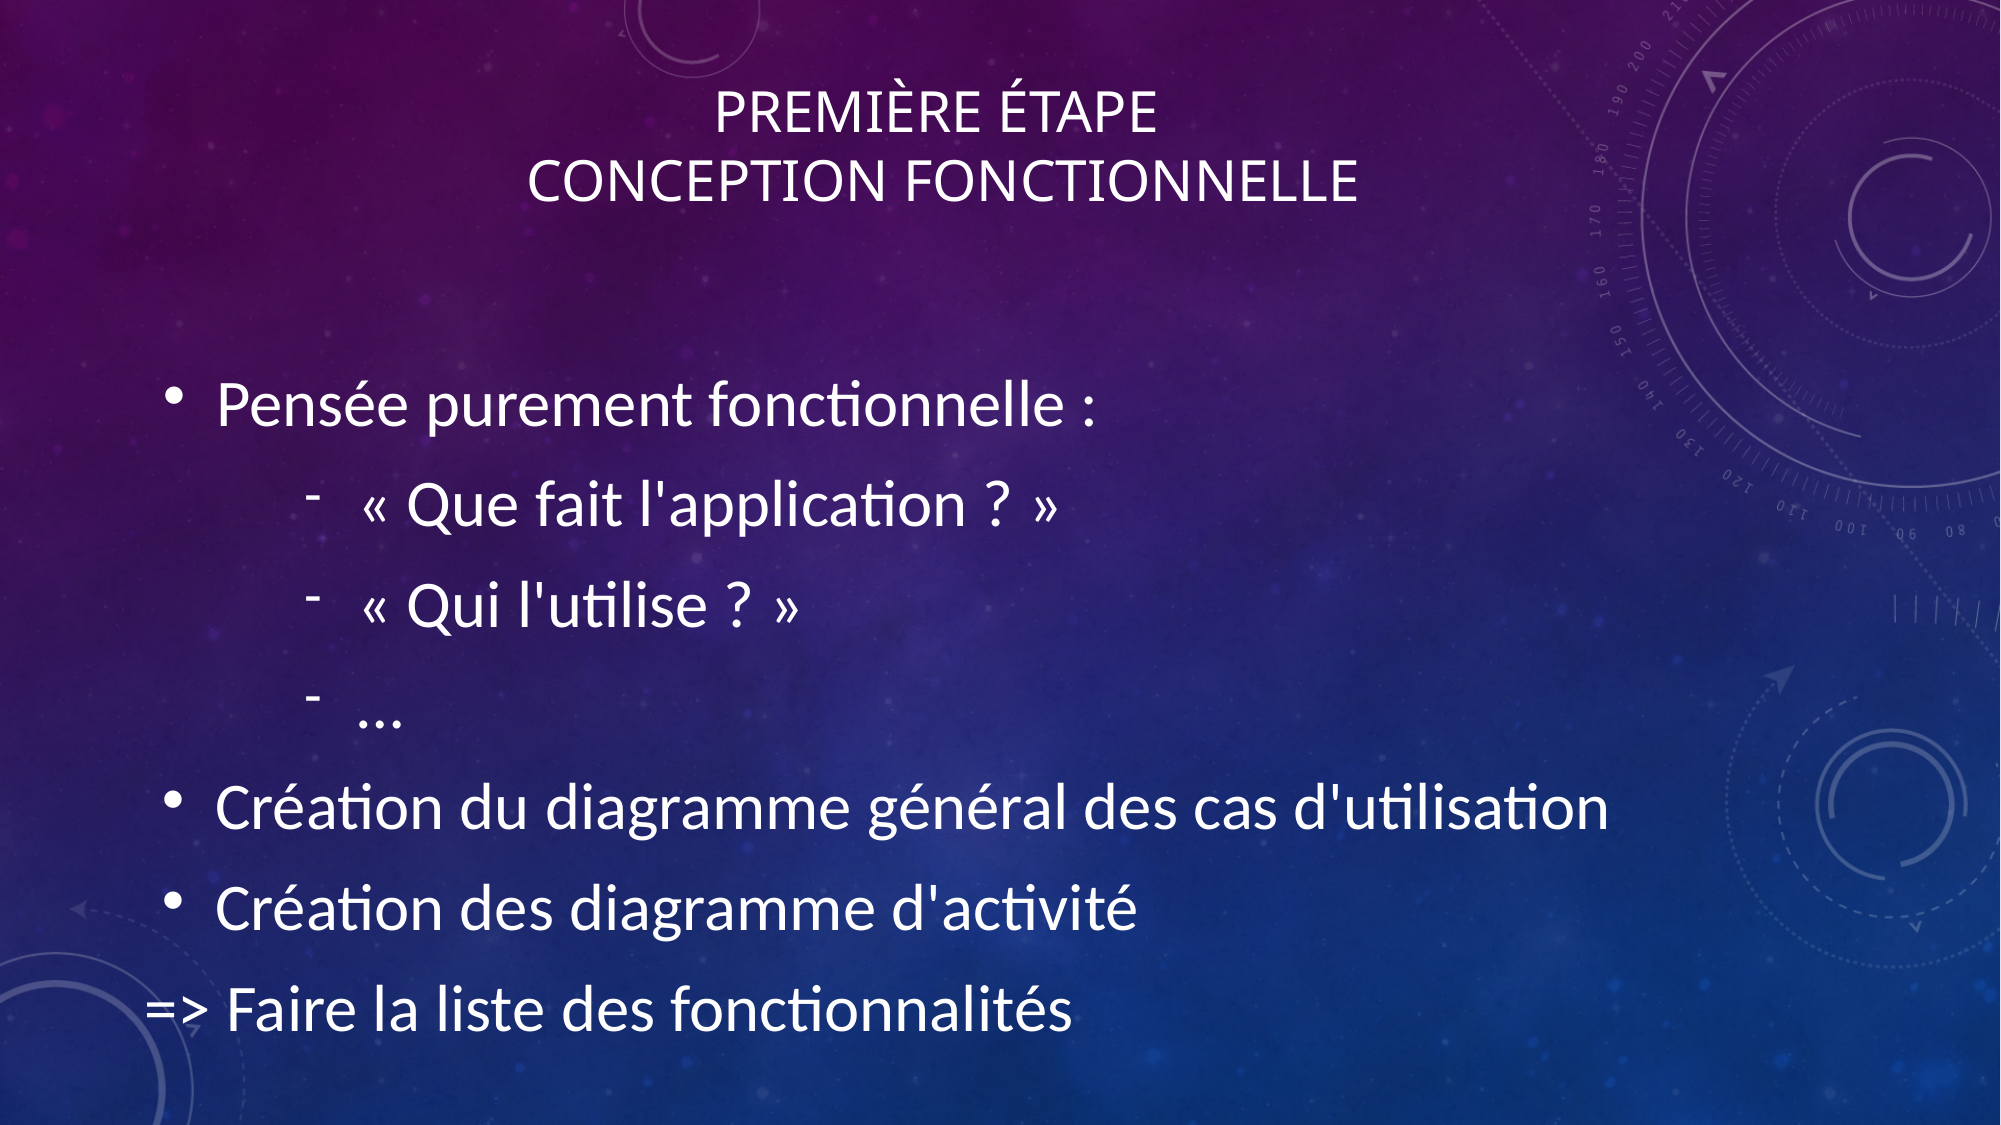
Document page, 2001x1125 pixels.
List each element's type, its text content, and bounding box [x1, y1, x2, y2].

title Première étape conception fonctionnelle [112, 68, 1775, 221]
list Pensée purement fonctionnelle : « Que fait l'application ? » « Qui l'utilise ? » … Création du diagramme général des cas d'utilisation Création des diagramme d'activité => Faire la liste des fonctionnalités [112, 238, 1775, 1125]
